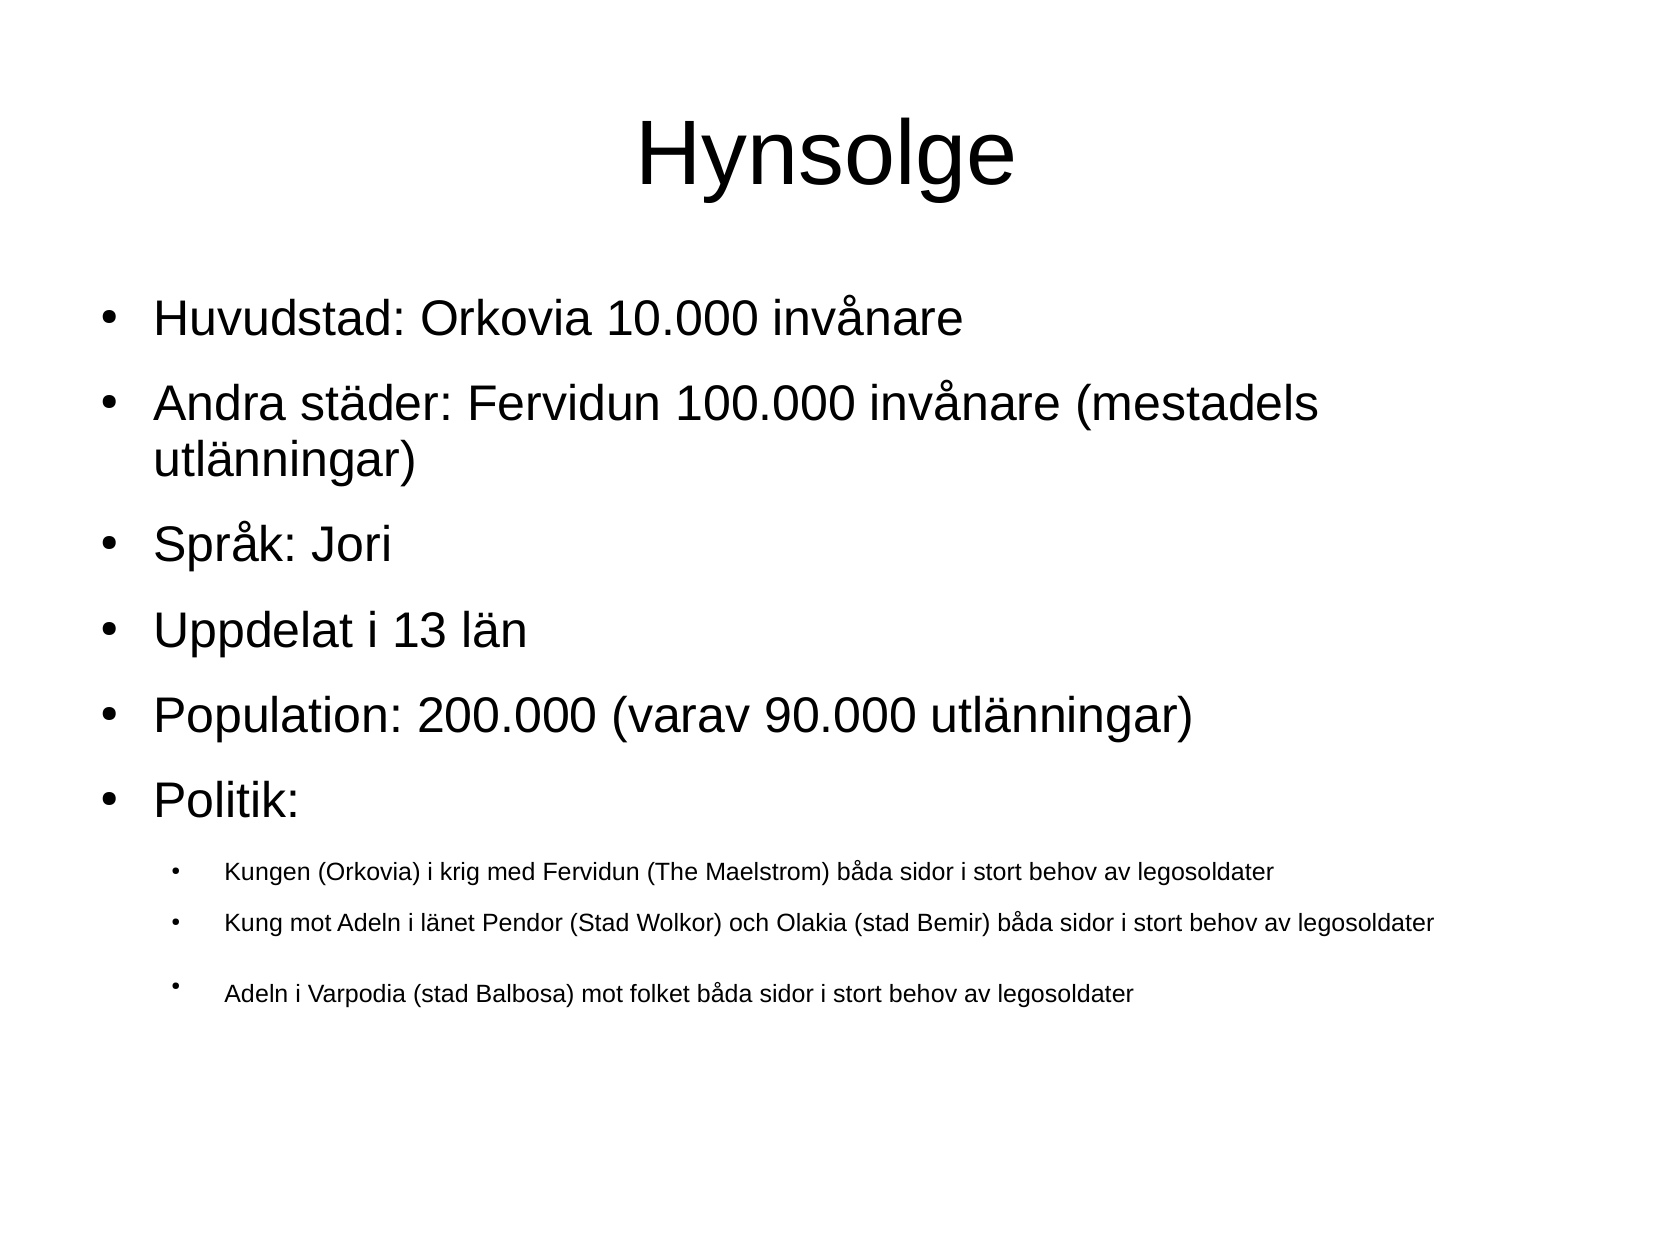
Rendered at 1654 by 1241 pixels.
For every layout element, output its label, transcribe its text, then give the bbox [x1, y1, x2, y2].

title Hynsolge [82, 49, 1571, 257]
list Huvudstad: Orkovia 10.000 invånare Andra städer: Fervidun 100.000 invånare (mestadels utlänningar) Språk: Jori Uppdelat i 13 län Population: 200.000 (varav 90.000 utlänningar) Politik: Kungen (Orkovia) i krig med Fervidun (The Maelstrom) båda sidor i stort behov av legosoldater Kung mot Adeln i länet Pendor (Stad Wolkor) och Olakia (stad Bemir) båda sidor i stort behov av legosoldater Adeln i Varpodia (stad Balbosa) mot folket båda sidor i stort behov av legosoldater [82, 290, 1571, 1109]
